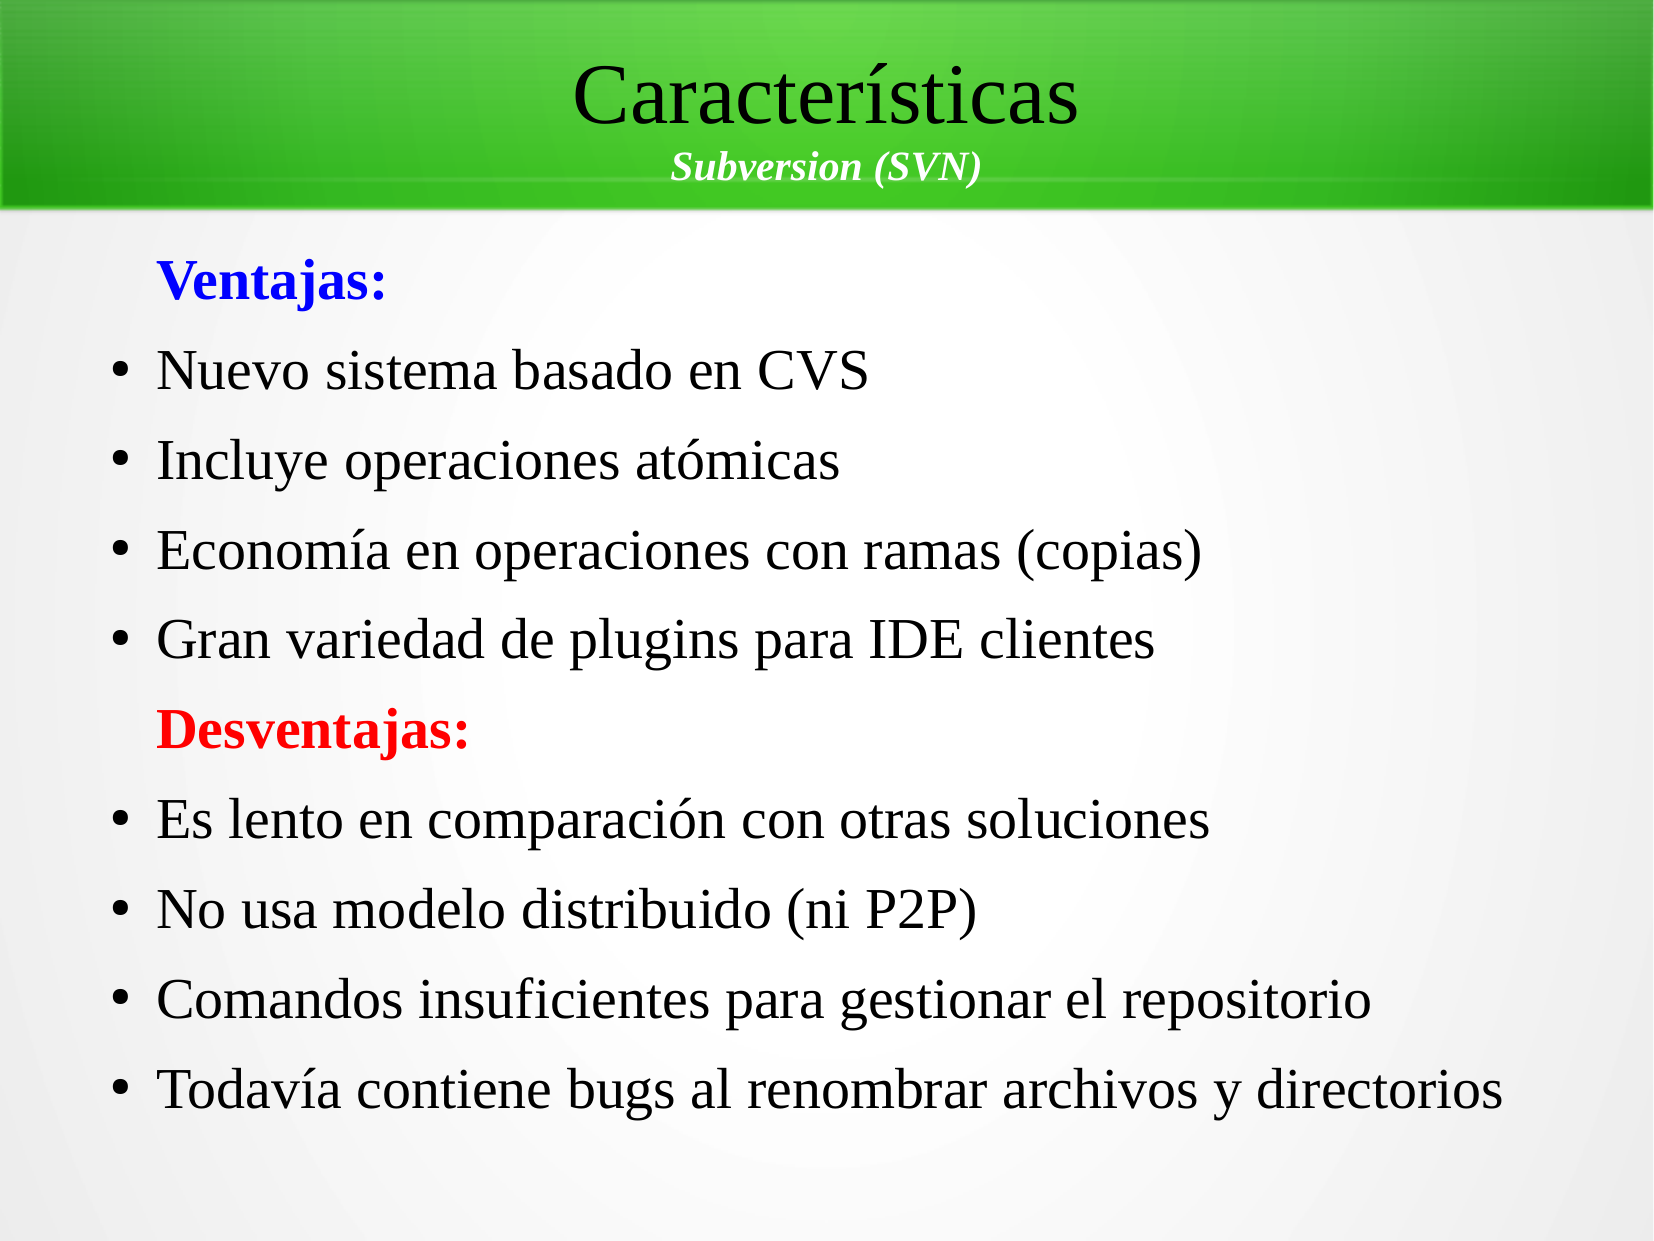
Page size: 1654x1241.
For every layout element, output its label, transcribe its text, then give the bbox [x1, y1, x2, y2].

list Ventajas: Nuevo sistema basado en CVS Incluye operaciones atómicas Economía en operaciones con ramas (copias) Gran variedad de plugins para IDE clientes Desventajas: Es lento en comparación con otras soluciones No usa modelo distribuido (ni P2P) Comandos insuficientes para gestionar el repositorio Todavía contiene bugs al renombrar archivos y directorios [94, 248, 1583, 1121]
title Características Subversion (SVN) [82, 46, 1571, 190]
picture [0, 0, 1654, 1241]
